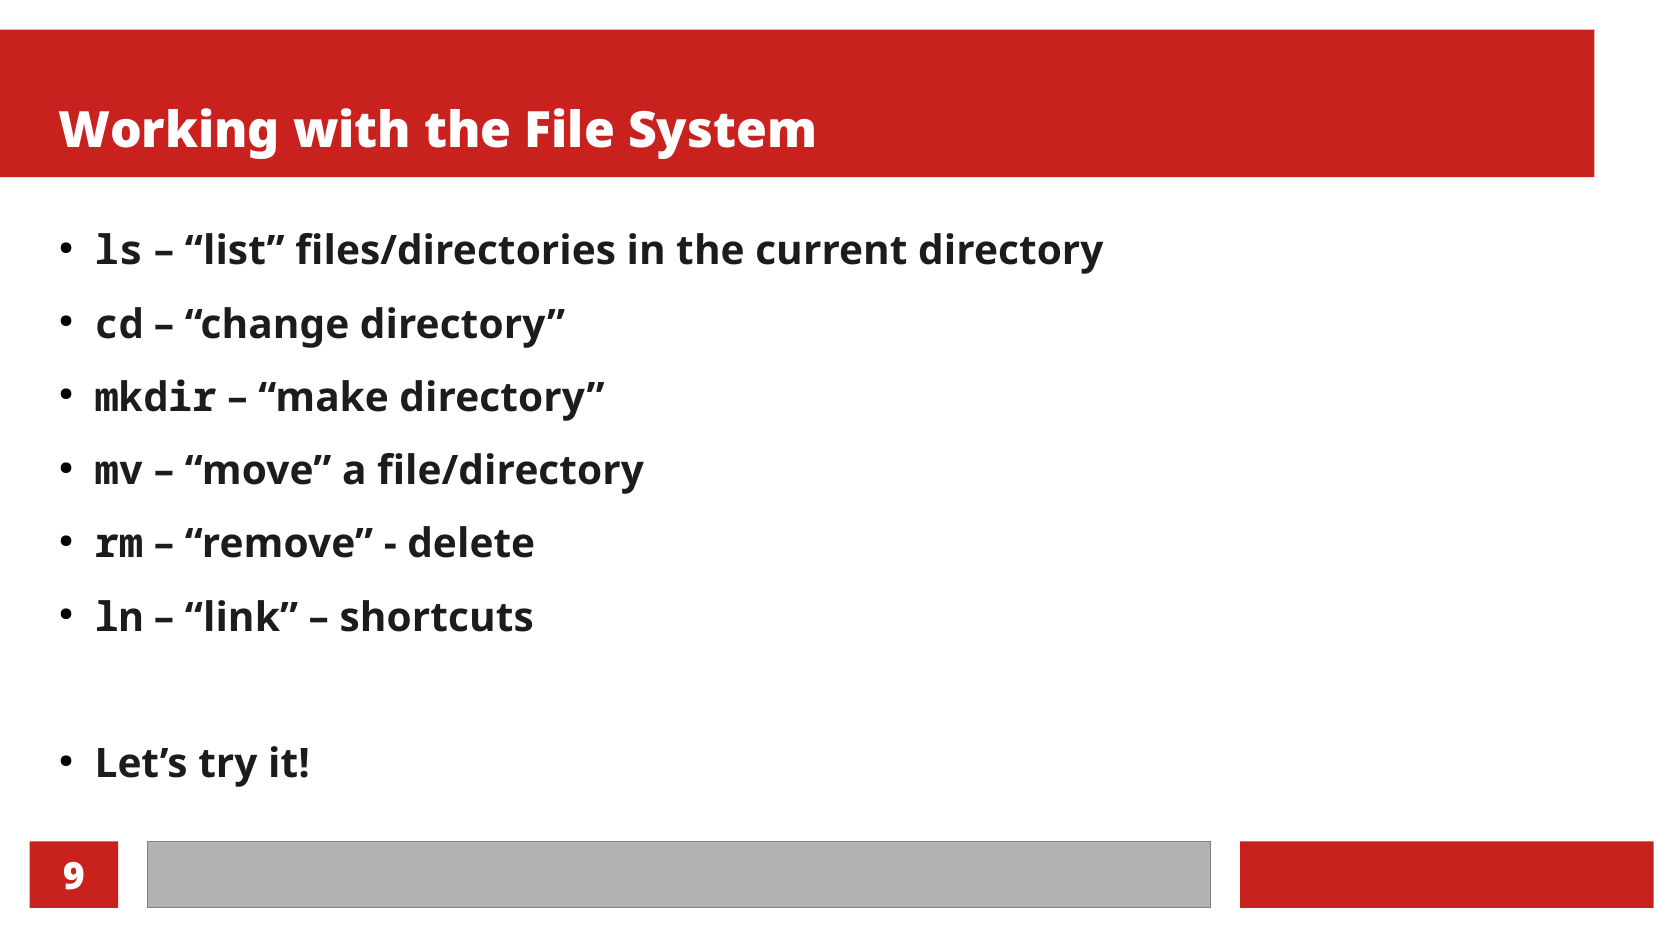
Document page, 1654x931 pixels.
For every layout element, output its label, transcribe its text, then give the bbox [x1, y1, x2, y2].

title Working with the File System [59, 44, 1595, 163]
list ls – “list” files/directories in the current directory cd – “change directory” mkdir – “make directory” mv – “move” a file/directory rm – “remove” - delete ln – “link” – shortcuts Let’s try it! [59, 221, 1565, 798]
